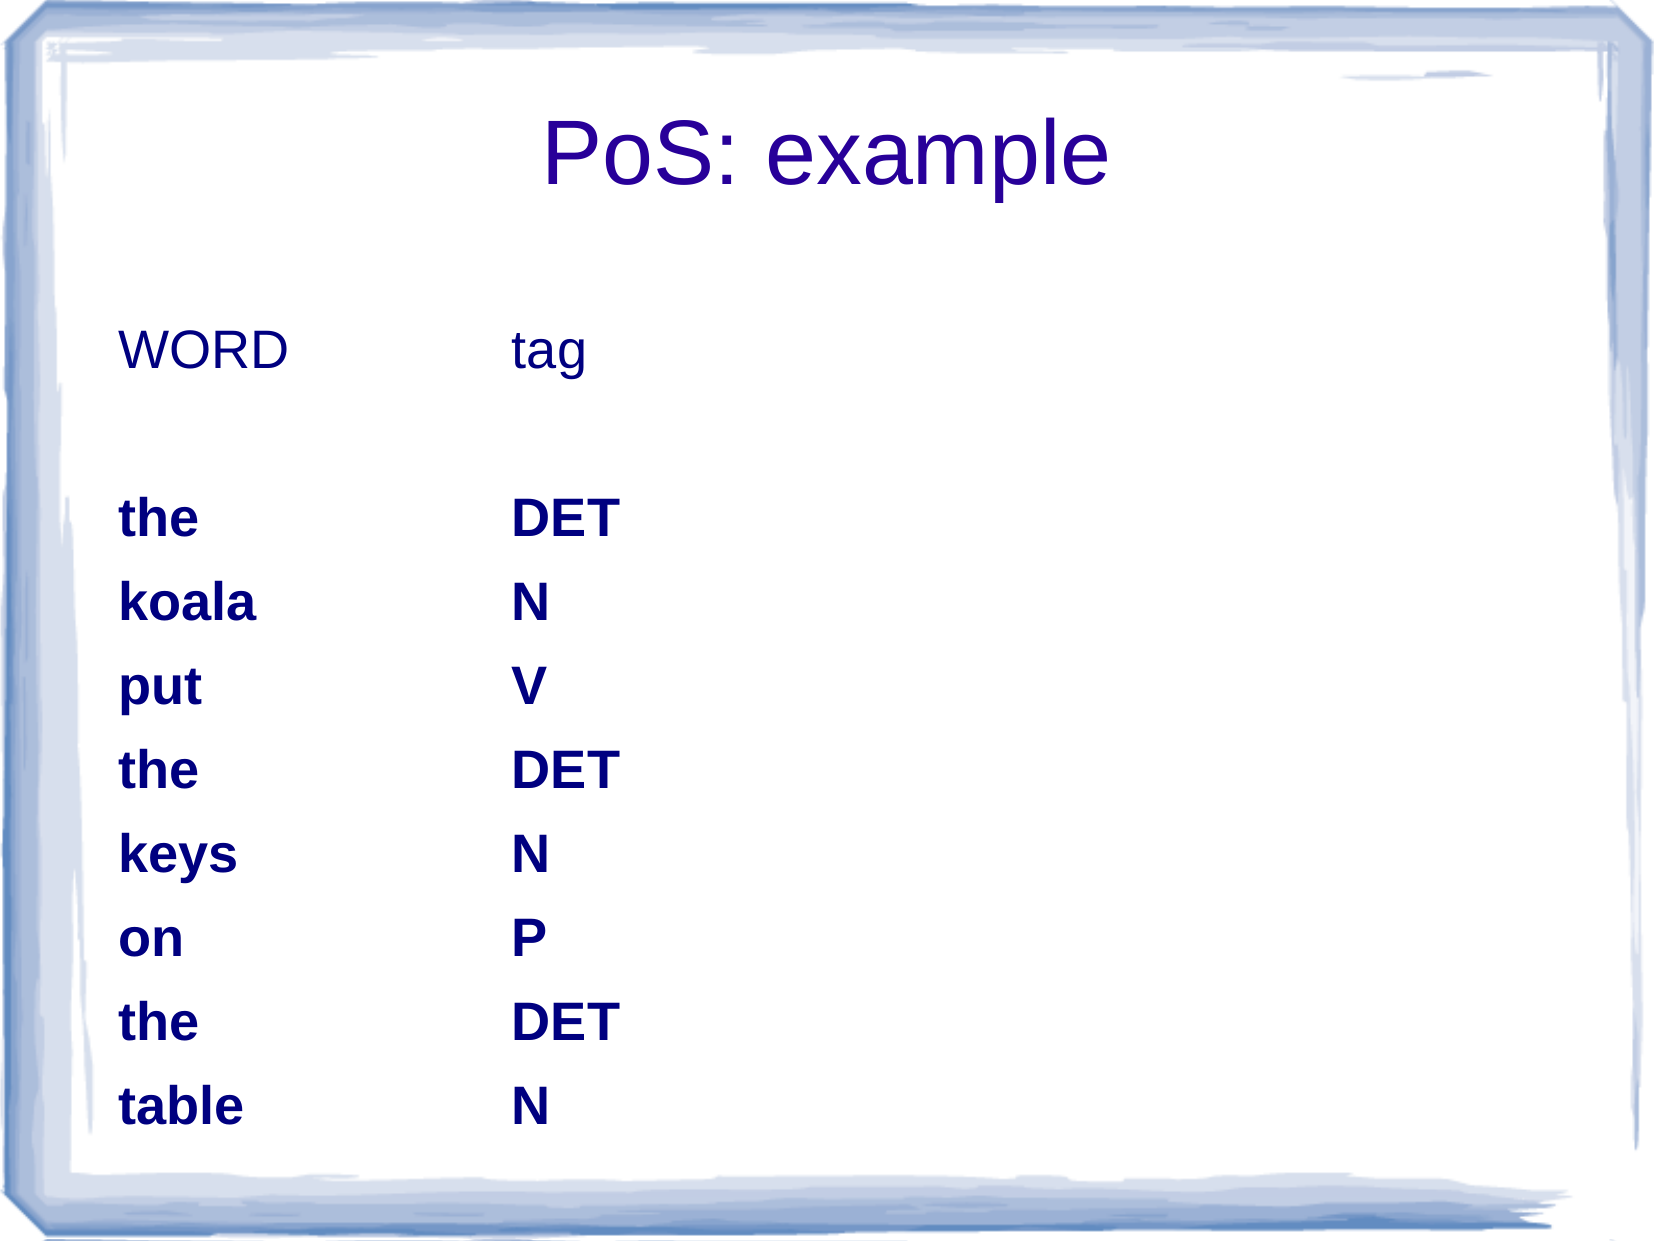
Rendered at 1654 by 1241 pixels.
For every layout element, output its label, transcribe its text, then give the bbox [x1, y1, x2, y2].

picture [0, 0, 1654, 1241]
title PoS: example [82, 49, 1571, 257]
list WORD tag the DET koala N put V the DET keys N on P the DET table N [118, 324, 1571, 1157]
